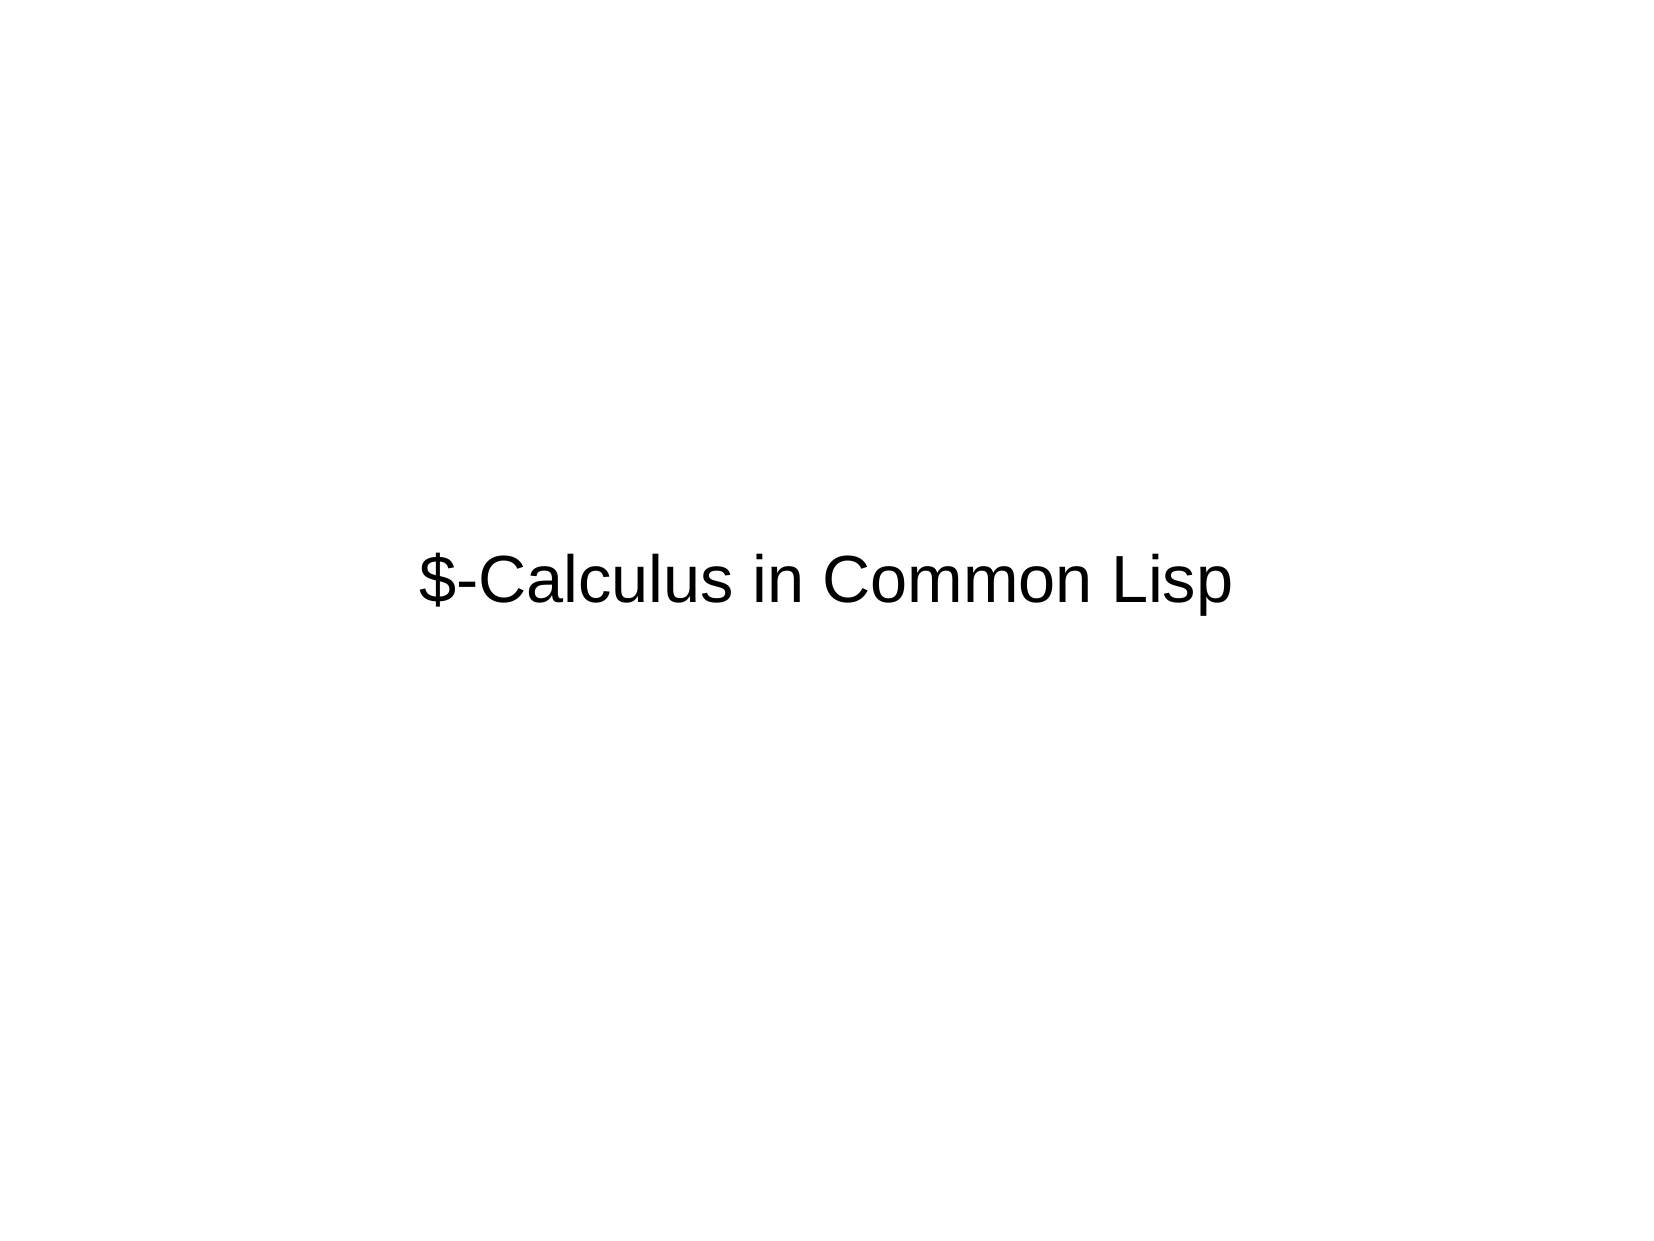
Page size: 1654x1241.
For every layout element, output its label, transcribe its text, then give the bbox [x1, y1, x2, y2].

subtitle $-Calculus in Common Lisp [82, 56, 1571, 1102]
